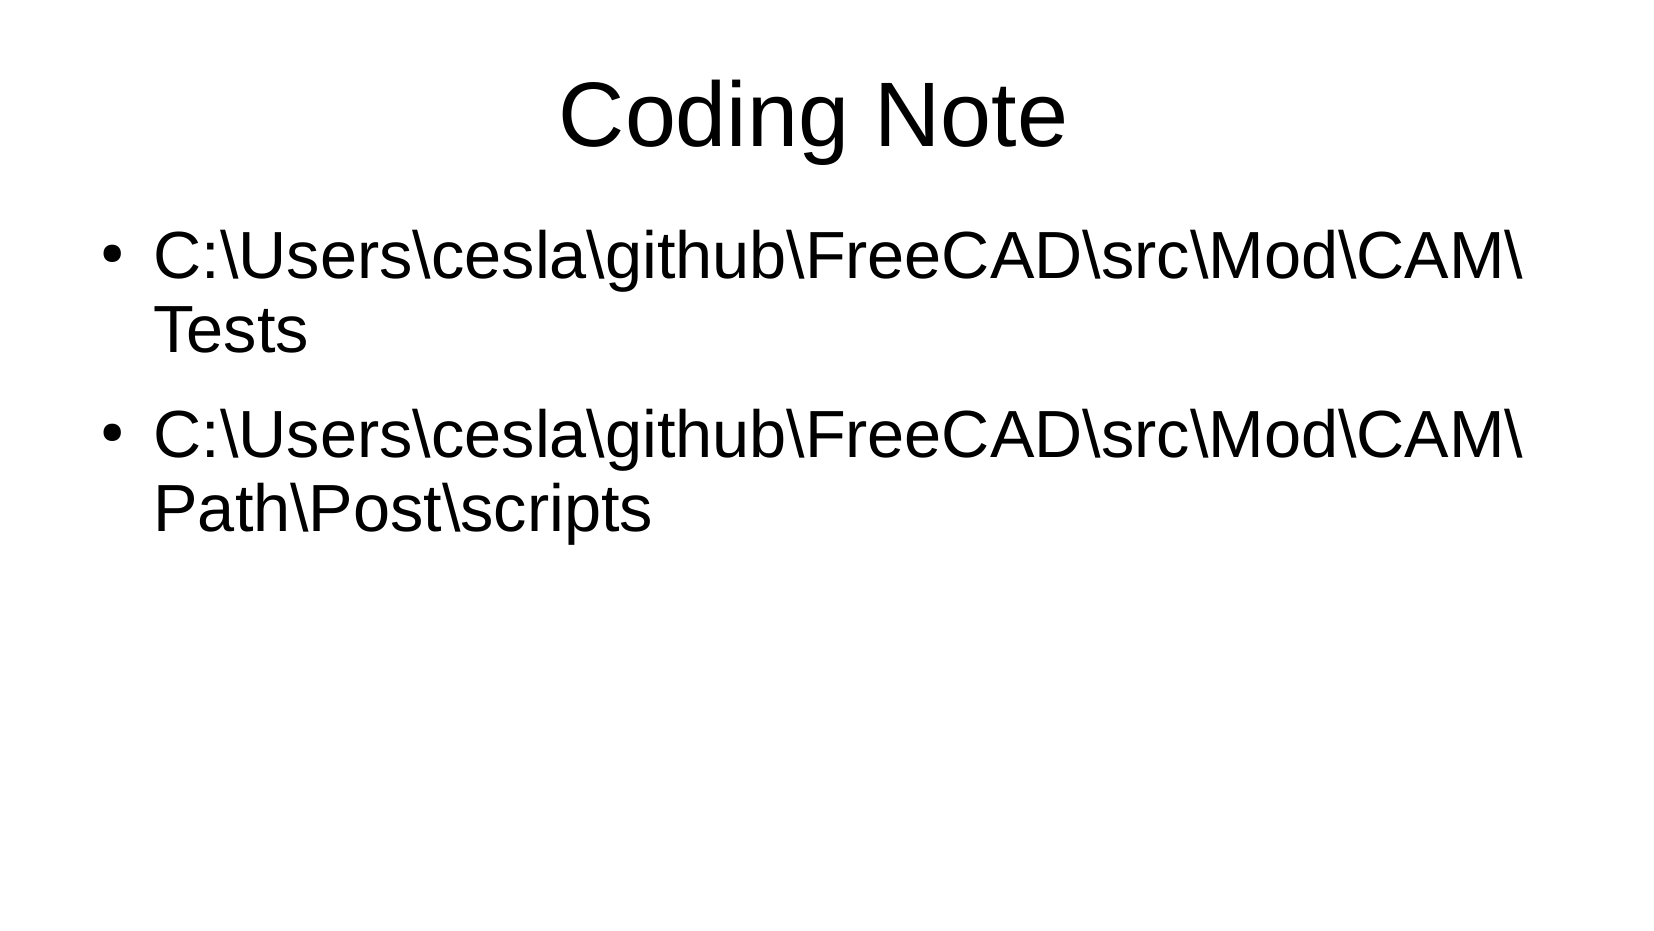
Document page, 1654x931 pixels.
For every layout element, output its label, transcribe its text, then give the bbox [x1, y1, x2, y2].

list C:\Users\cesla\github\FreeCAD\src\Mod\CAM\Tests C:\Users\cesla\github\FreeCAD\src\Mod\CAM\Path\Post\scripts [82, 217, 1571, 758]
title Coding Note [82, 37, 1571, 193]
